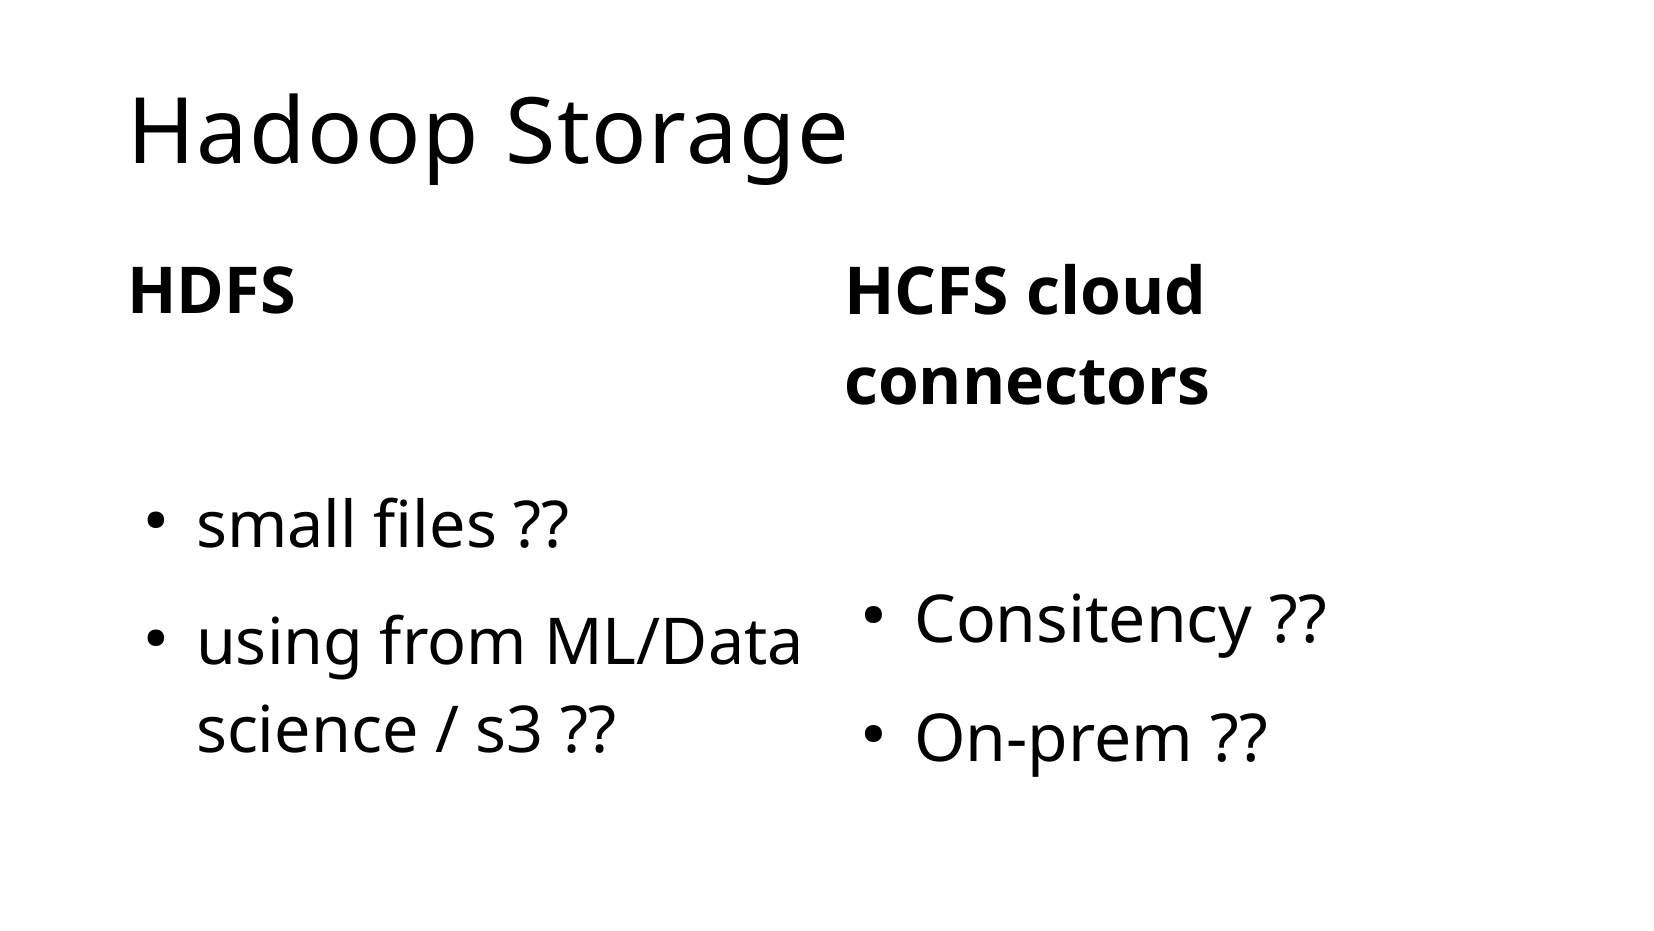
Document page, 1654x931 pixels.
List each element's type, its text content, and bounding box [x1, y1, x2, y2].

list HDFS small files ?? using from ML/Data science / s3 ?? [127, 244, 811, 784]
title Hadoop Storage [127, 69, 1552, 187]
list HCFS cloud connectors Consitency ?? On-prem ?? [844, 244, 1527, 784]
